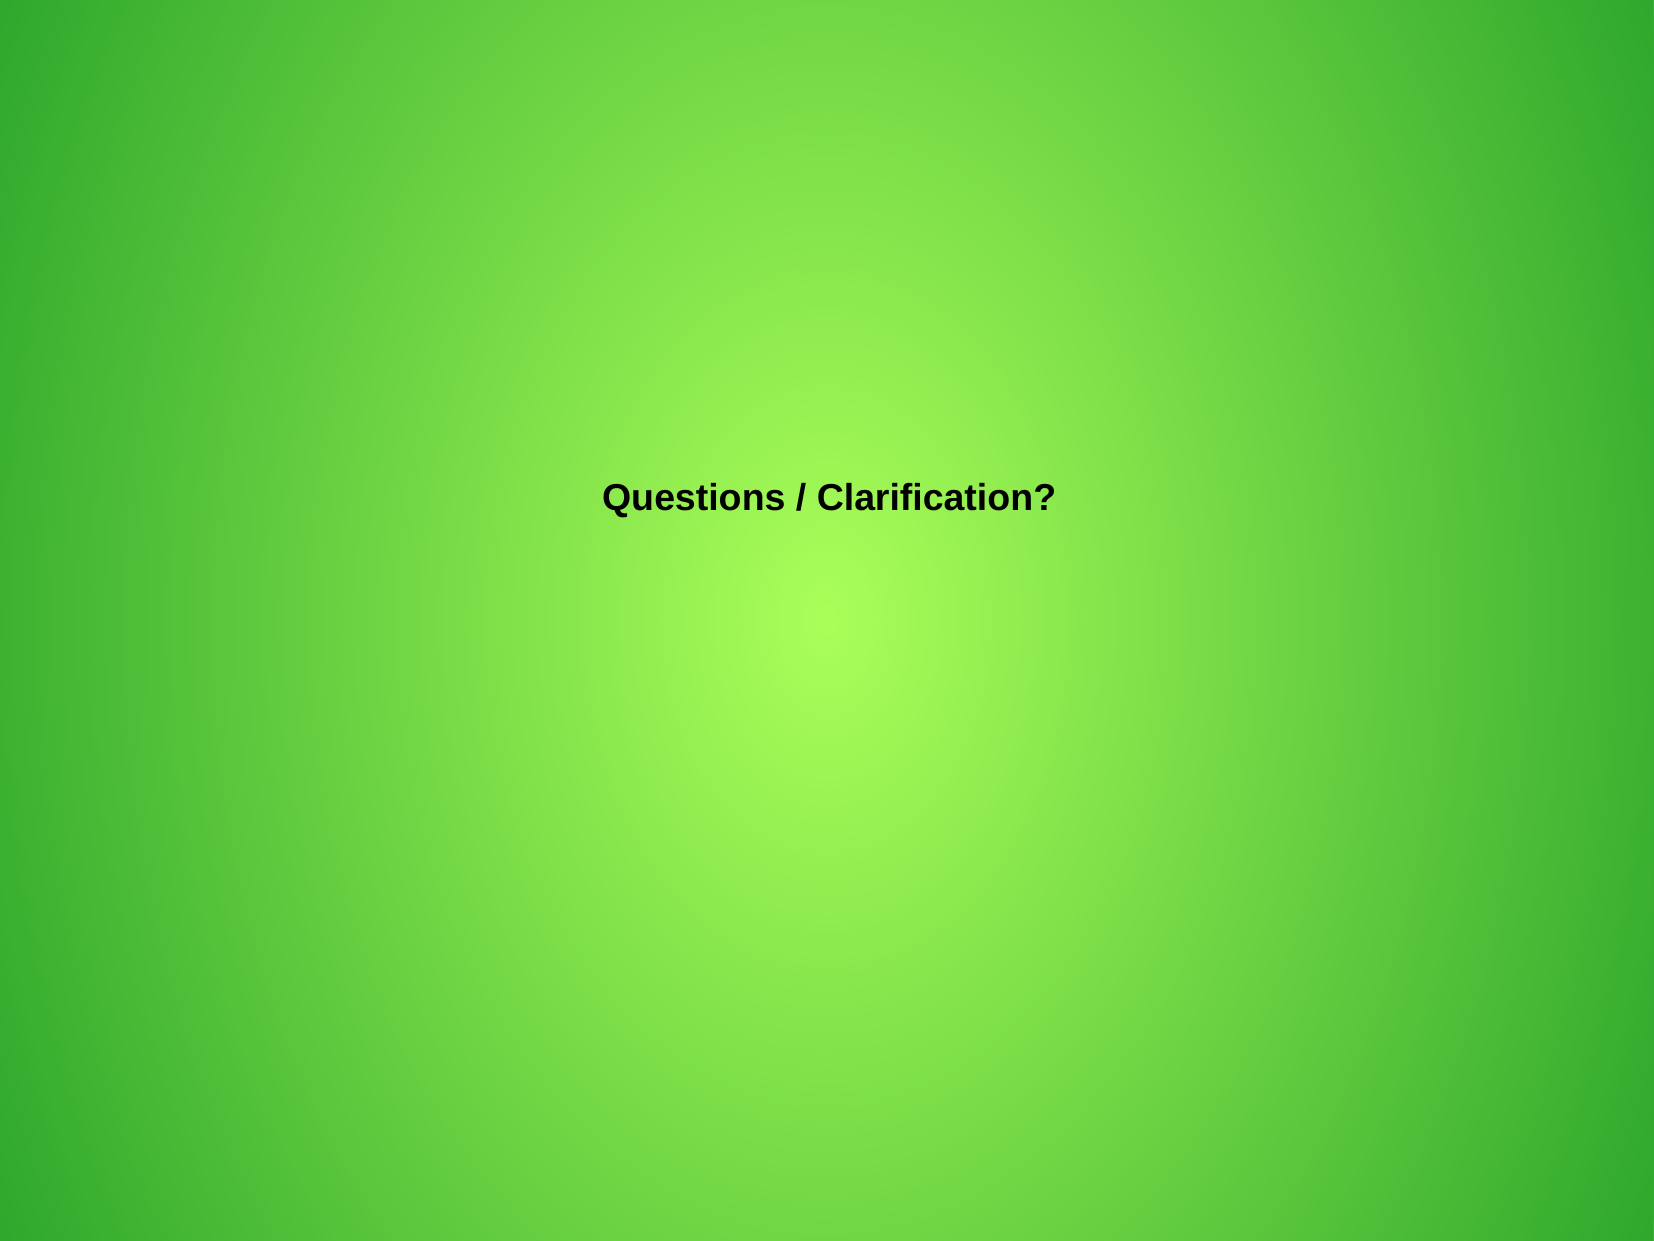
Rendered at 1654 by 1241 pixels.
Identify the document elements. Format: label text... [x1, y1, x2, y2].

text_box Questions / Clarification? [587, 468, 1100, 547]
